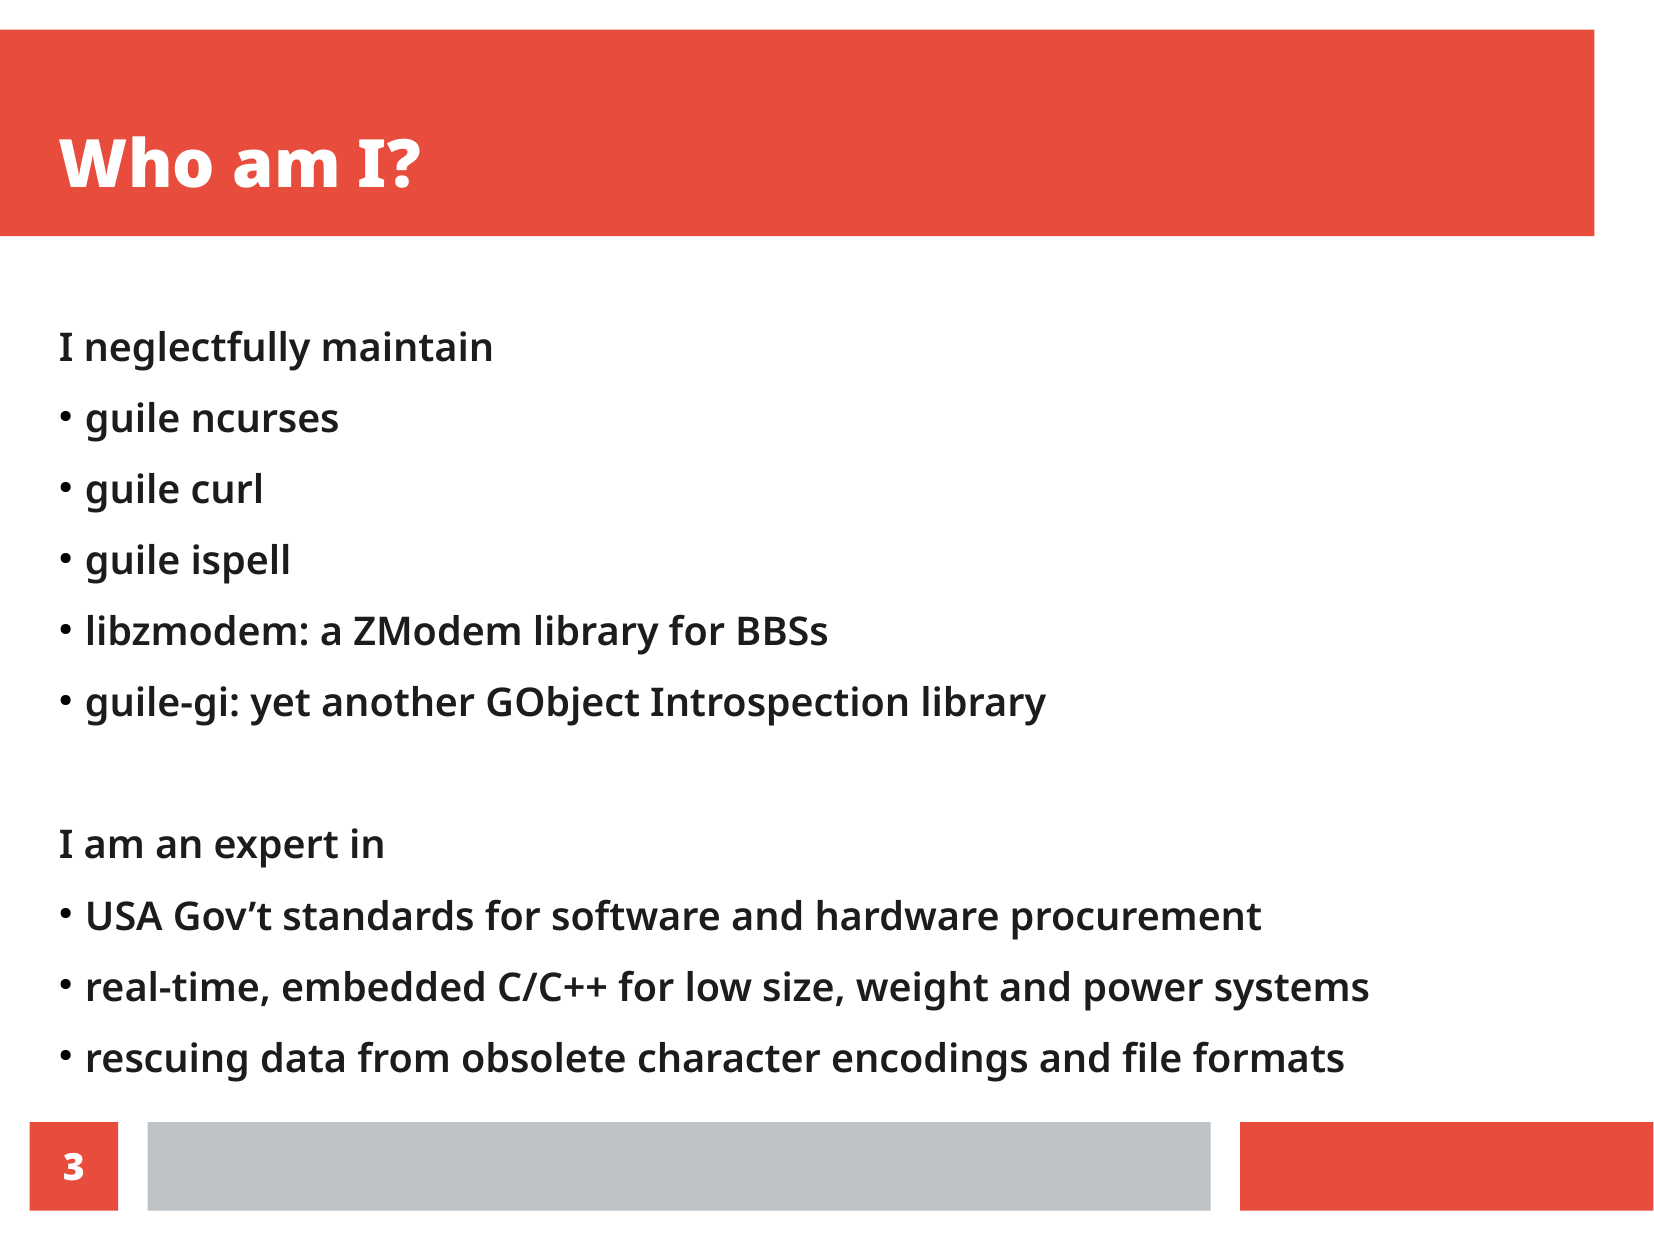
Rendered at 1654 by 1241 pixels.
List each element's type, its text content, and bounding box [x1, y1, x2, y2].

title Who am I? [59, 59, 1595, 207]
list I neglectfully maintain guile ncurses guile curl guile ispell libzmodem: a ZModem library for BBSs guile-gi: yet another GObject Introspection library I am an expert in USA Gov’t standards for software and hardware procurement real-time, embedded C/C++ for low size, weight and power systems rescuing data from obsolete character encodings and file formats [59, 318, 1565, 1087]
